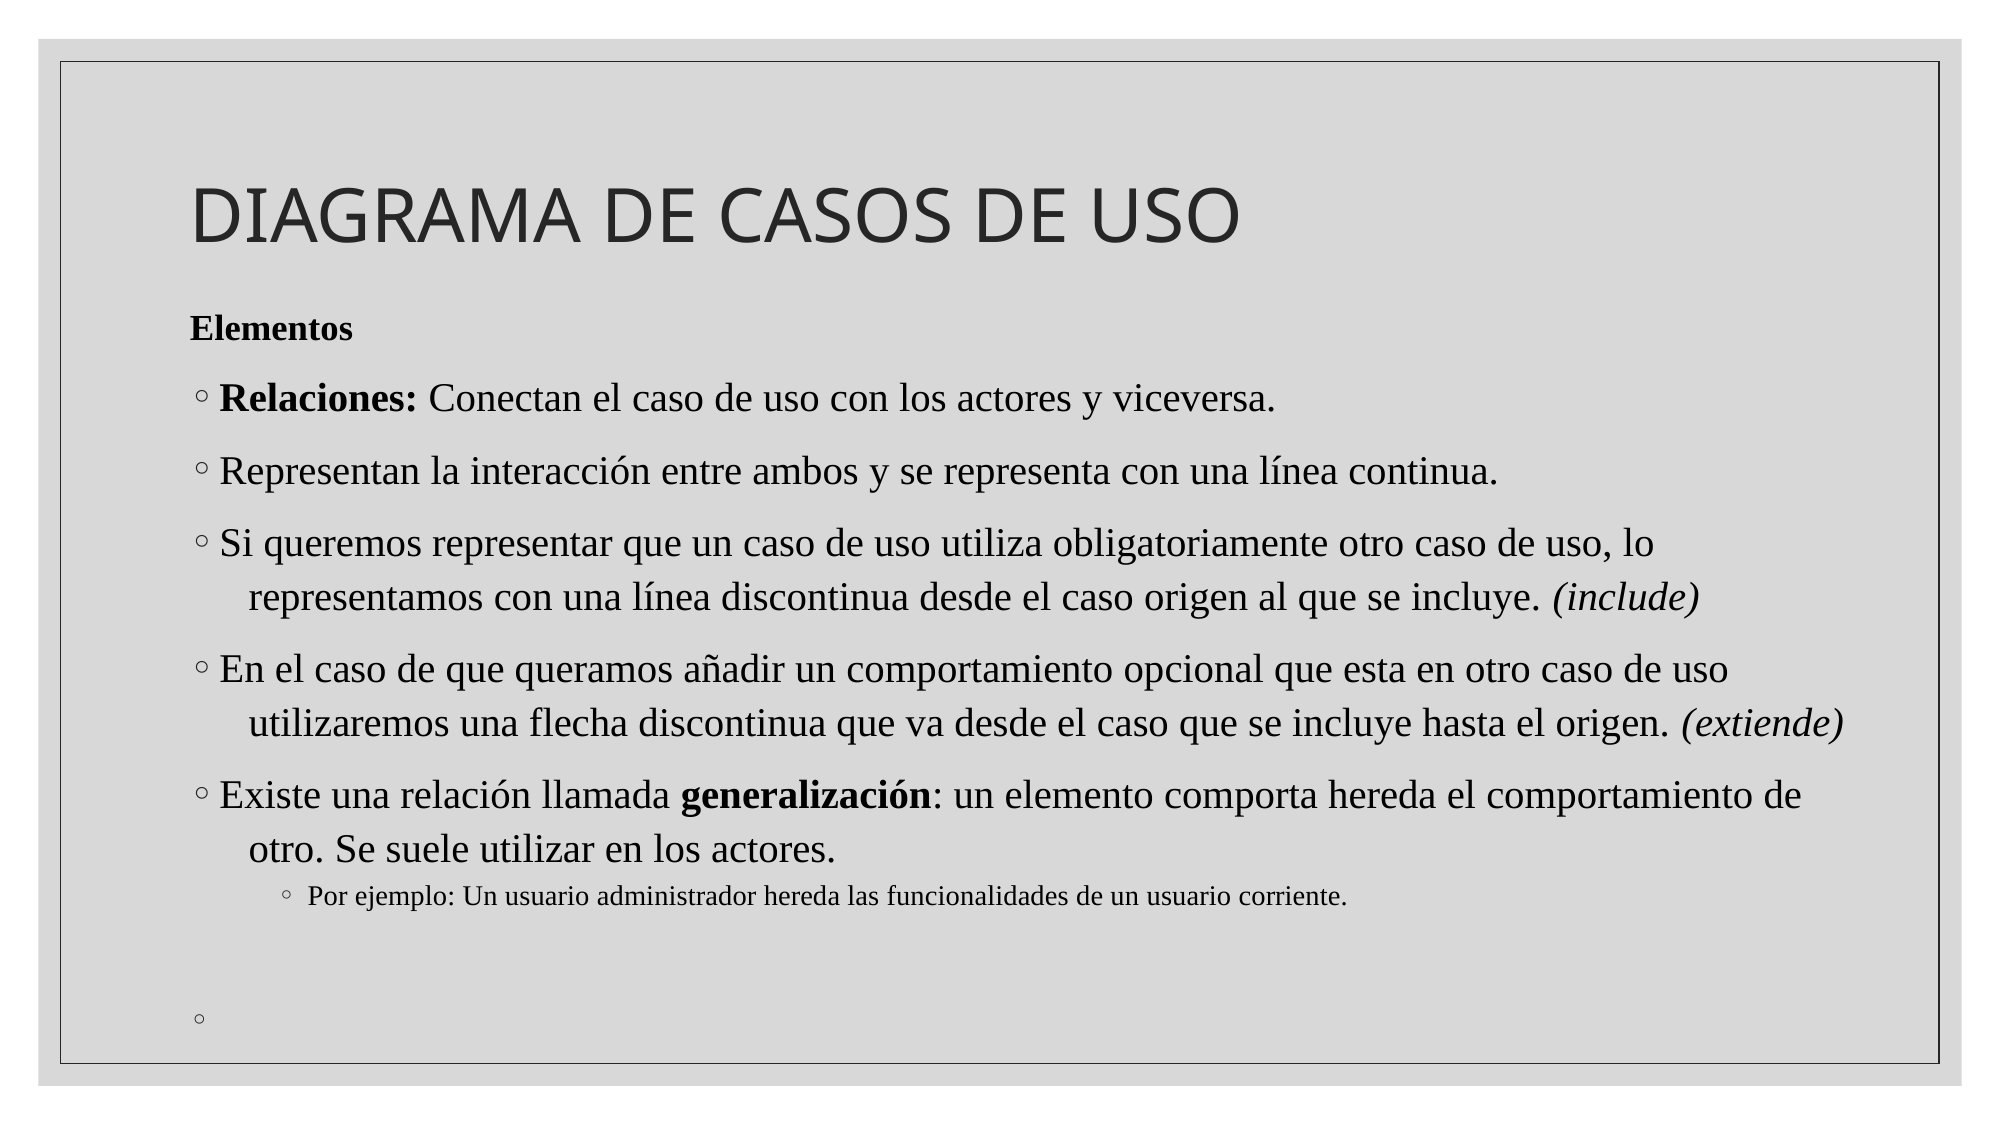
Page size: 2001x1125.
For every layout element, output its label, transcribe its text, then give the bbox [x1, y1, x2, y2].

title DIAGRAMA DE CASOS DE USO [174, 105, 1825, 291]
list Elementos Relaciones: Conectan el caso de uso con los actores y viceversa. Representan la interacción entre ambos y se representa con una línea continua. Si queremos representar que un caso de uso utiliza obligatoriamente otro caso de uso, lo representamos con una línea discontinua desde el caso origen al que se incluye. (include) En el caso de que queramos añadir un comportamiento opcional que esta en otro caso de uso utilizaremos una flecha discontinua que va desde el caso que se incluye hasta el origen. (extiende) Existe una relación llamada generalización: un elemento comporta hereda el comportamiento de otro. Se suele utilizar en los actores. Por ejemplo: Un usuario administrador hereda las funcionalidades de un usuario corriente. [174, 291, 1875, 977]
